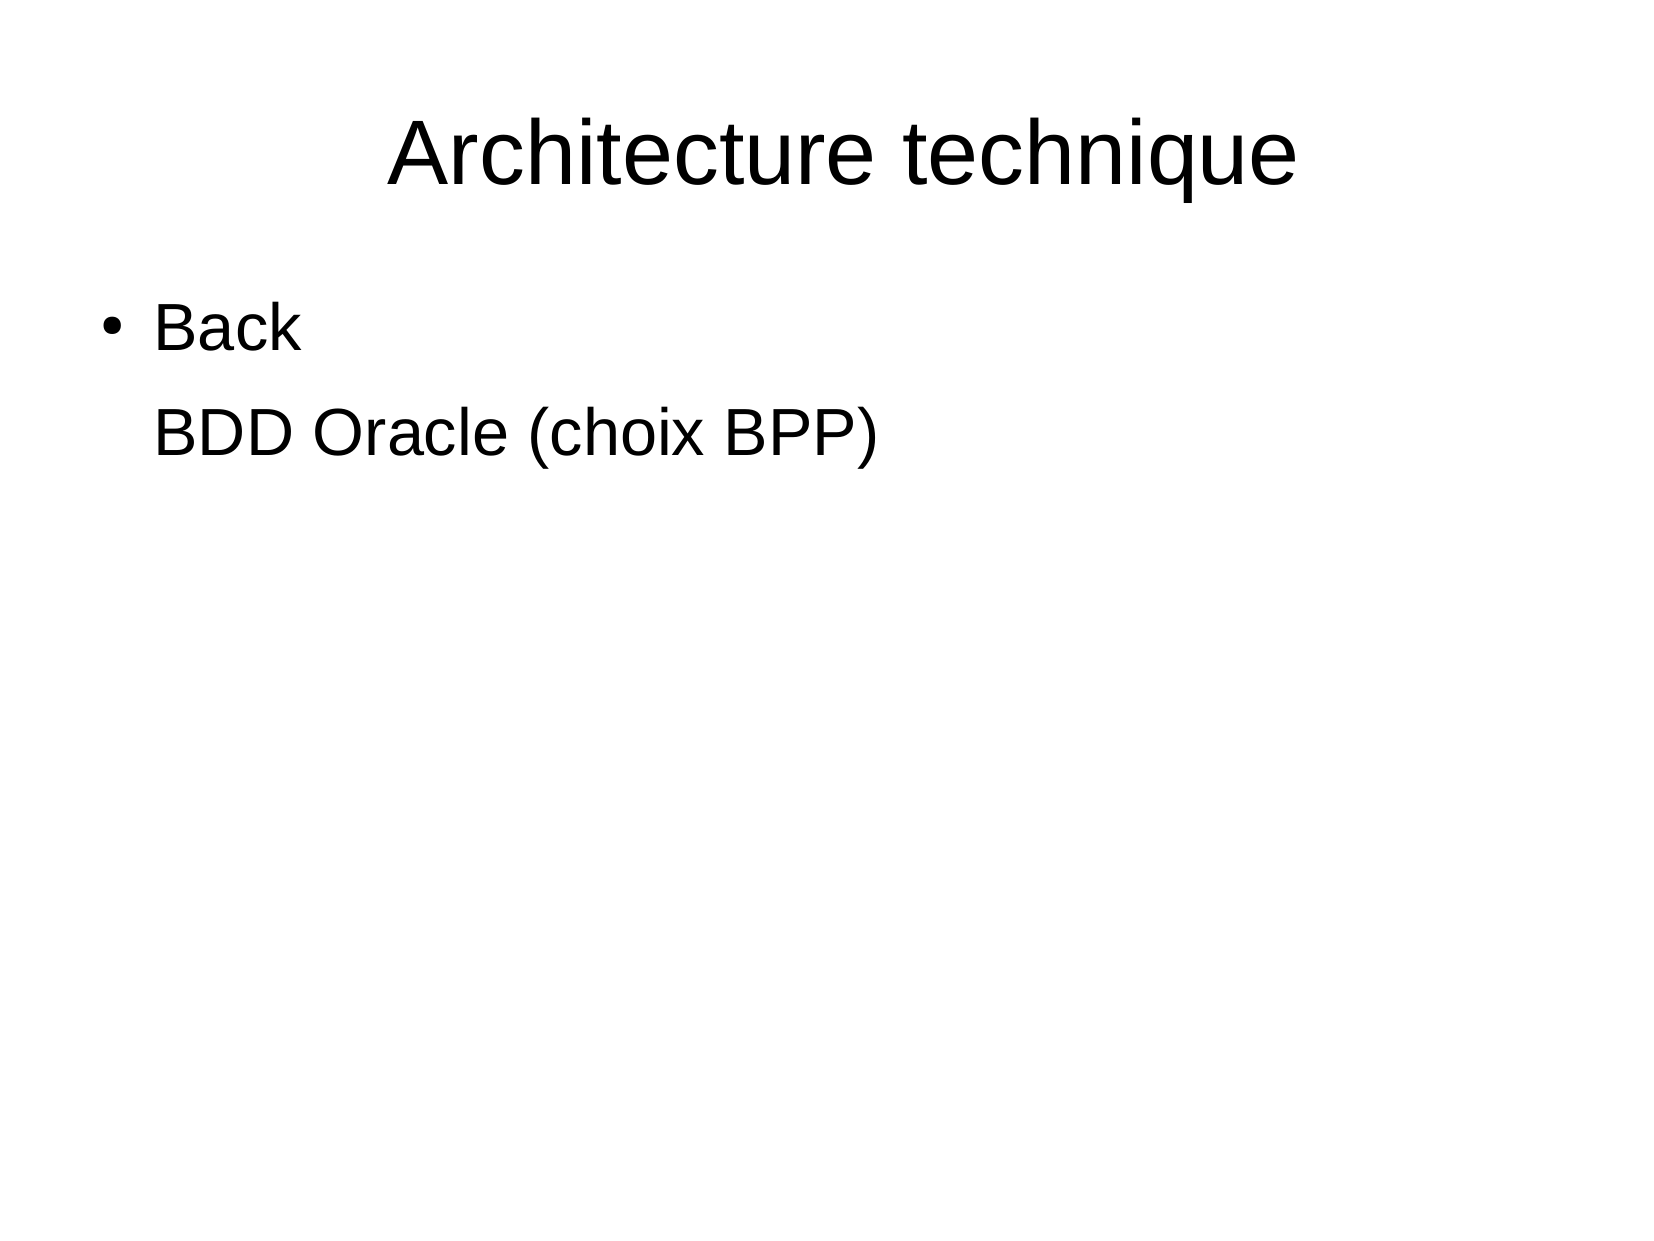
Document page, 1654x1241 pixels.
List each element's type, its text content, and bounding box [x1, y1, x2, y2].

list Back BDD Oracle (choix BPP) [82, 290, 1571, 1010]
title Architecture technique [82, 49, 1571, 257]
